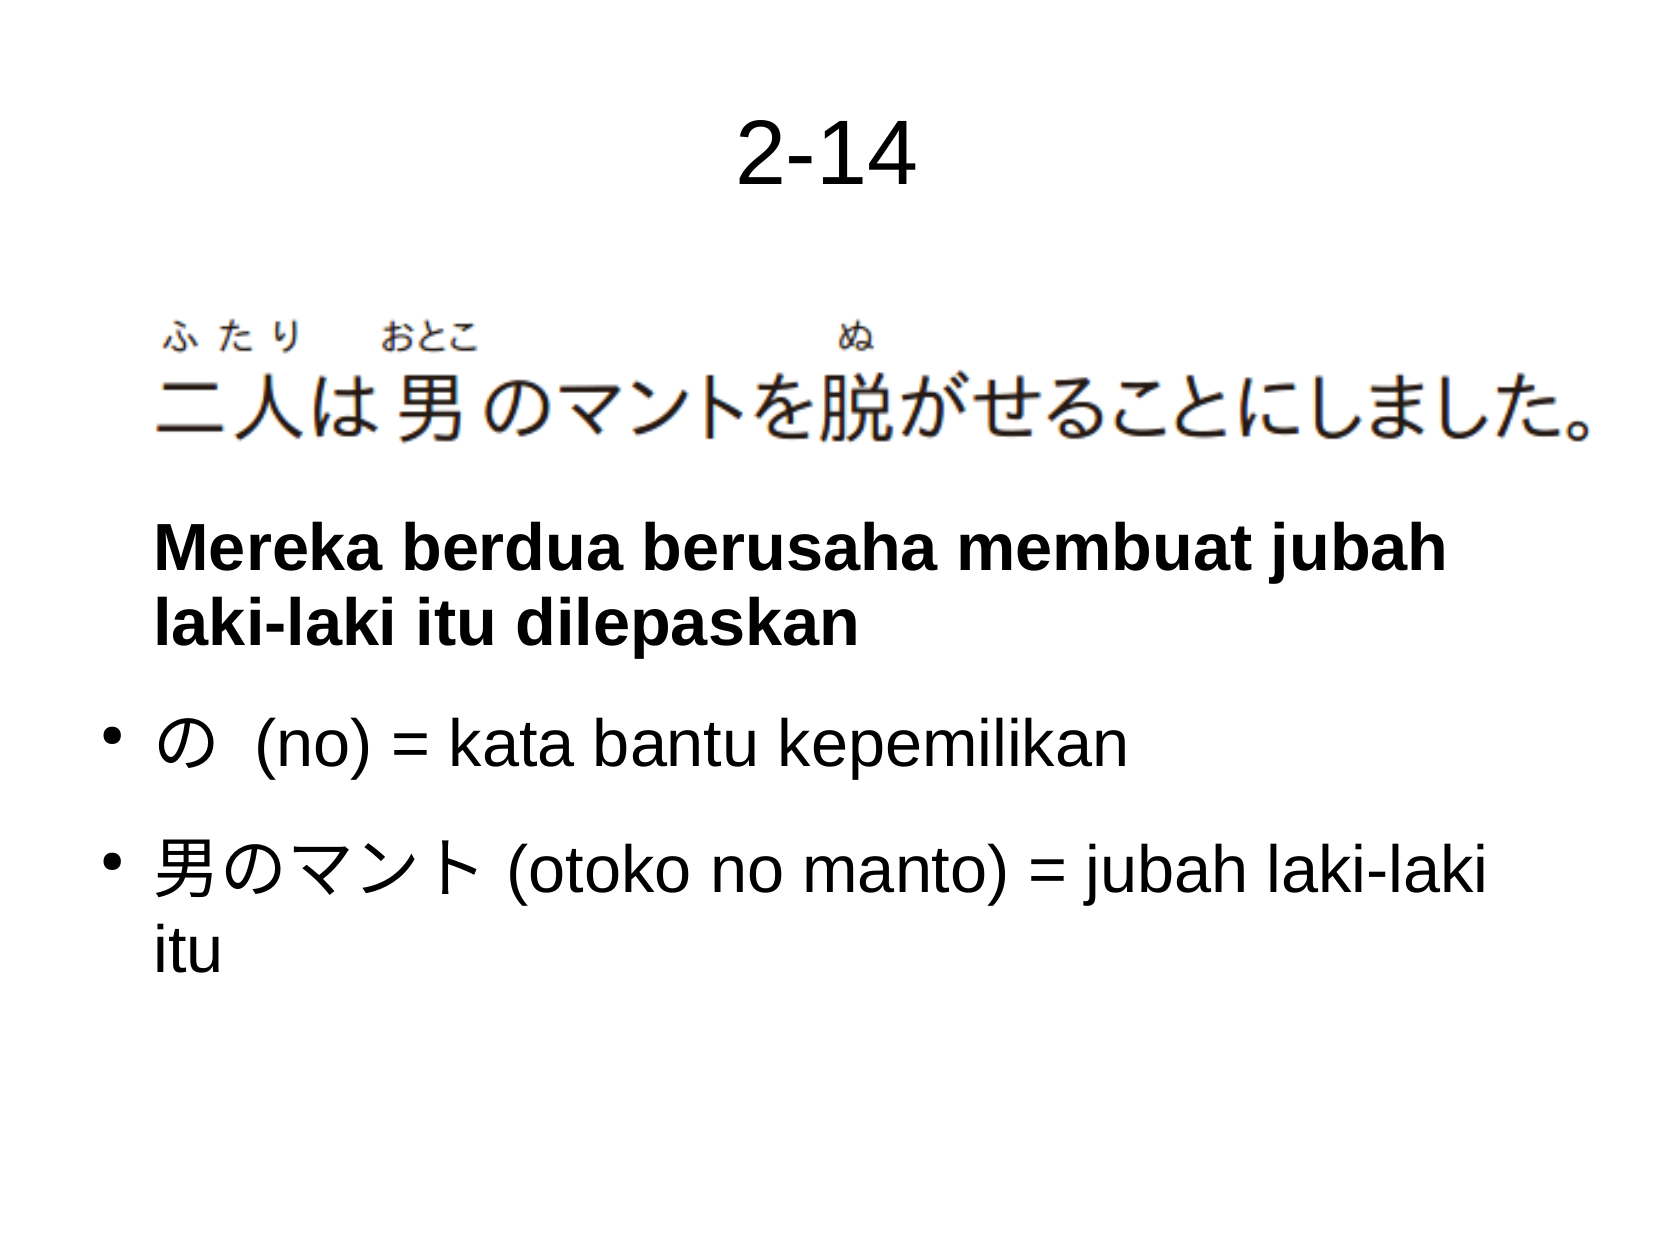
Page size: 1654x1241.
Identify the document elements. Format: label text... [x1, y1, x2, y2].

list Mereka berdua berusaha membuat jubah laki-laki itu dilepaskan の (no) = kata bantu kepemilikan 男のマント(otoko no manto) = jubah laki-laki itu [82, 510, 1571, 1186]
title 2-14 [82, 49, 1571, 257]
picture [133, 310, 1608, 476]
